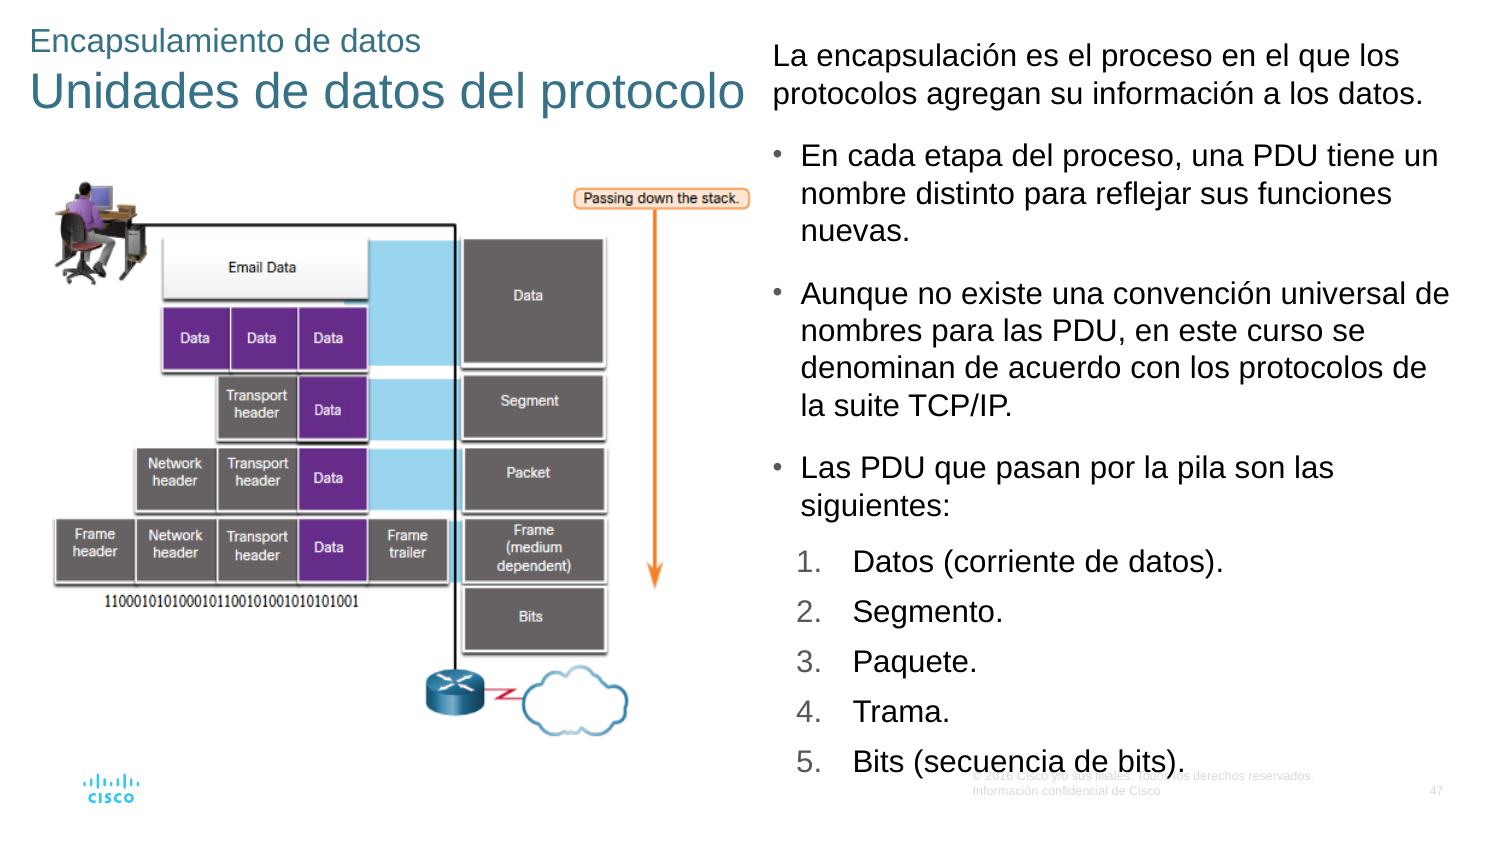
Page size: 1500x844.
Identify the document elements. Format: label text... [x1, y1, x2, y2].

list La encapsulación es el proceso en el que los protocolos agregan su información a los datos. En cada etapa del proceso, una PDU tiene un nombre distinto para reflejar sus funciones nuevas. Aunque no existe una convención universal de nombres para las PDU, en este curso se denominan de acuerdo con los protocolos de la suite TCP/IP. Las PDU que pasan por la pila son las siguientes: Datos (corriente de datos). Segmento. Paquete. Trama. Bits (secuencia de bits). [757, 28, 1489, 794]
picture [25, 178, 758, 747]
title Encapsulamiento de datos Unidades de datos del protocolo [14, 6, 800, 131]
